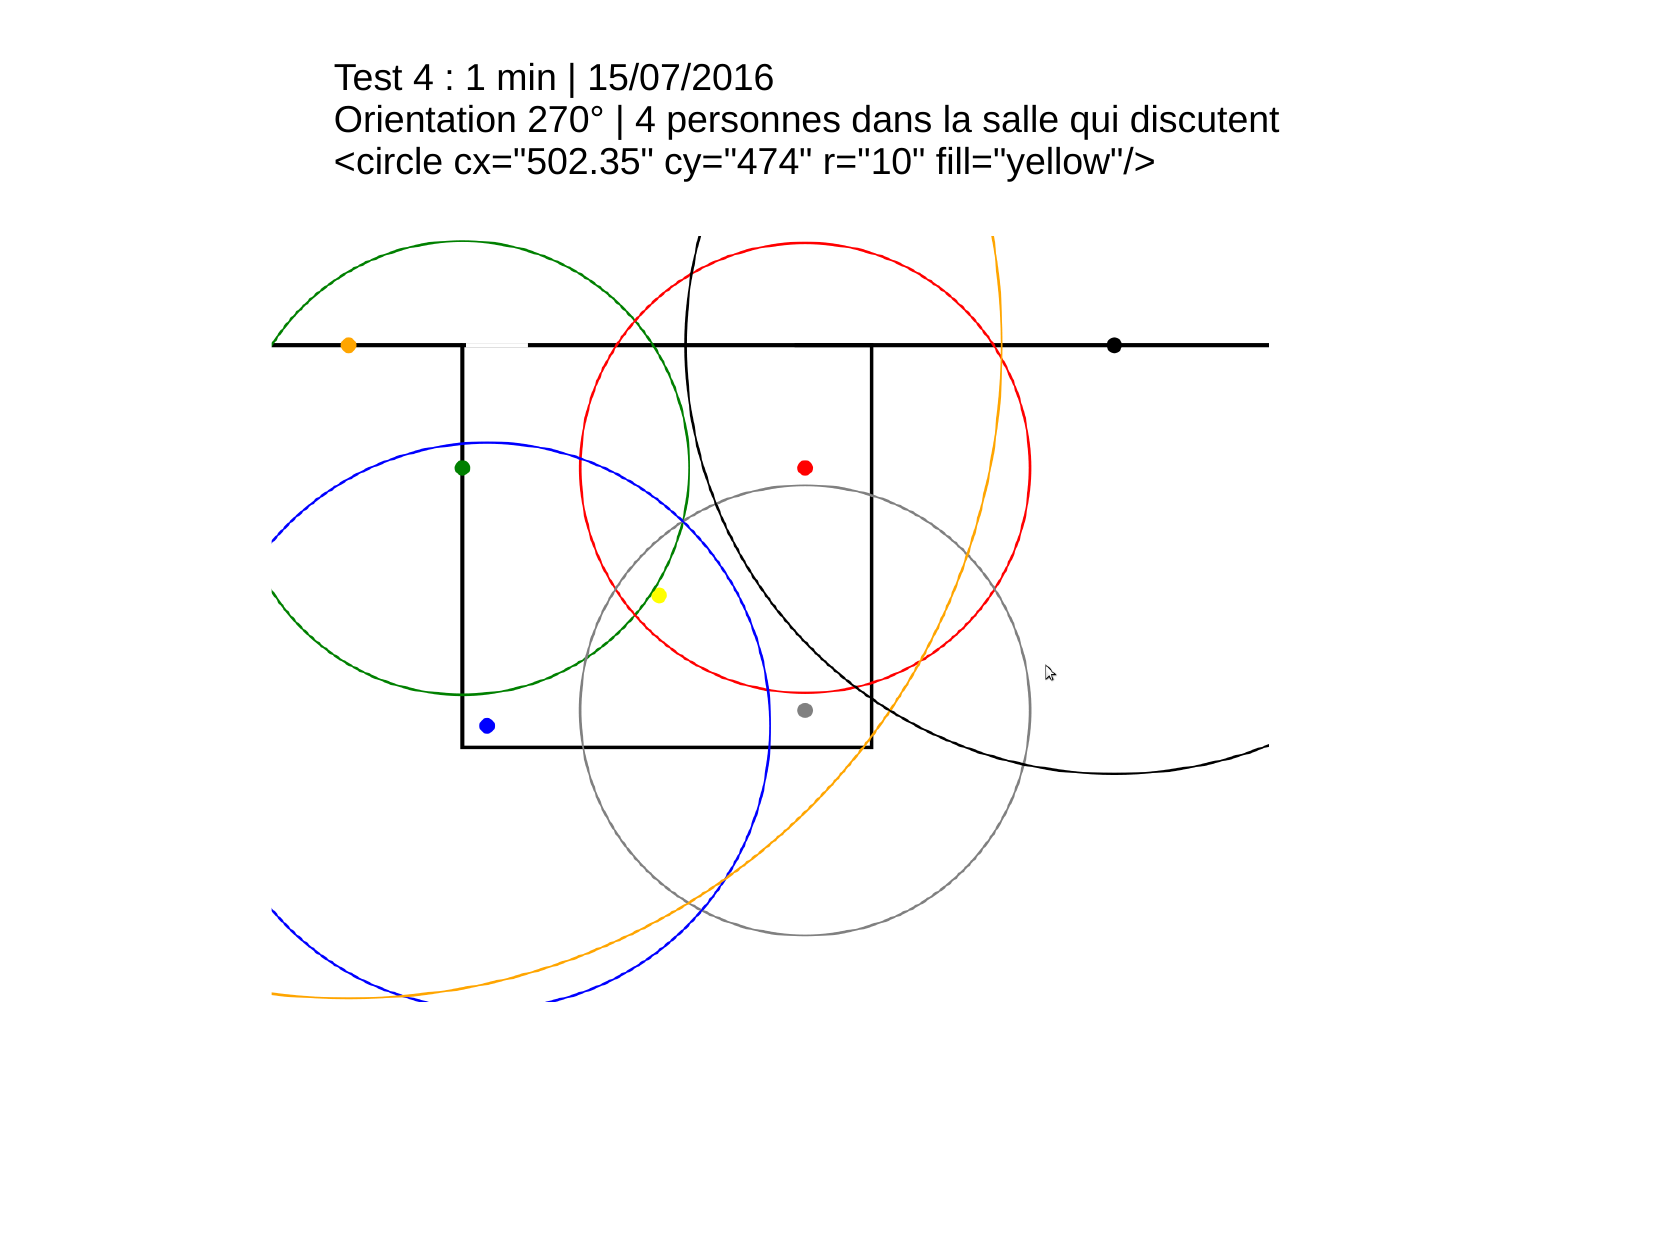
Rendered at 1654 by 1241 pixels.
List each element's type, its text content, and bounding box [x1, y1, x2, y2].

text_box Test 4 : 1 min | 15/07/2016 Orientation 270° | 4 personnes dans la salle qui discutent <circle cx="502.35" cy="474" r="10" fill="yellow"/> [319, 49, 1295, 191]
picture [271, 236, 1269, 1004]
